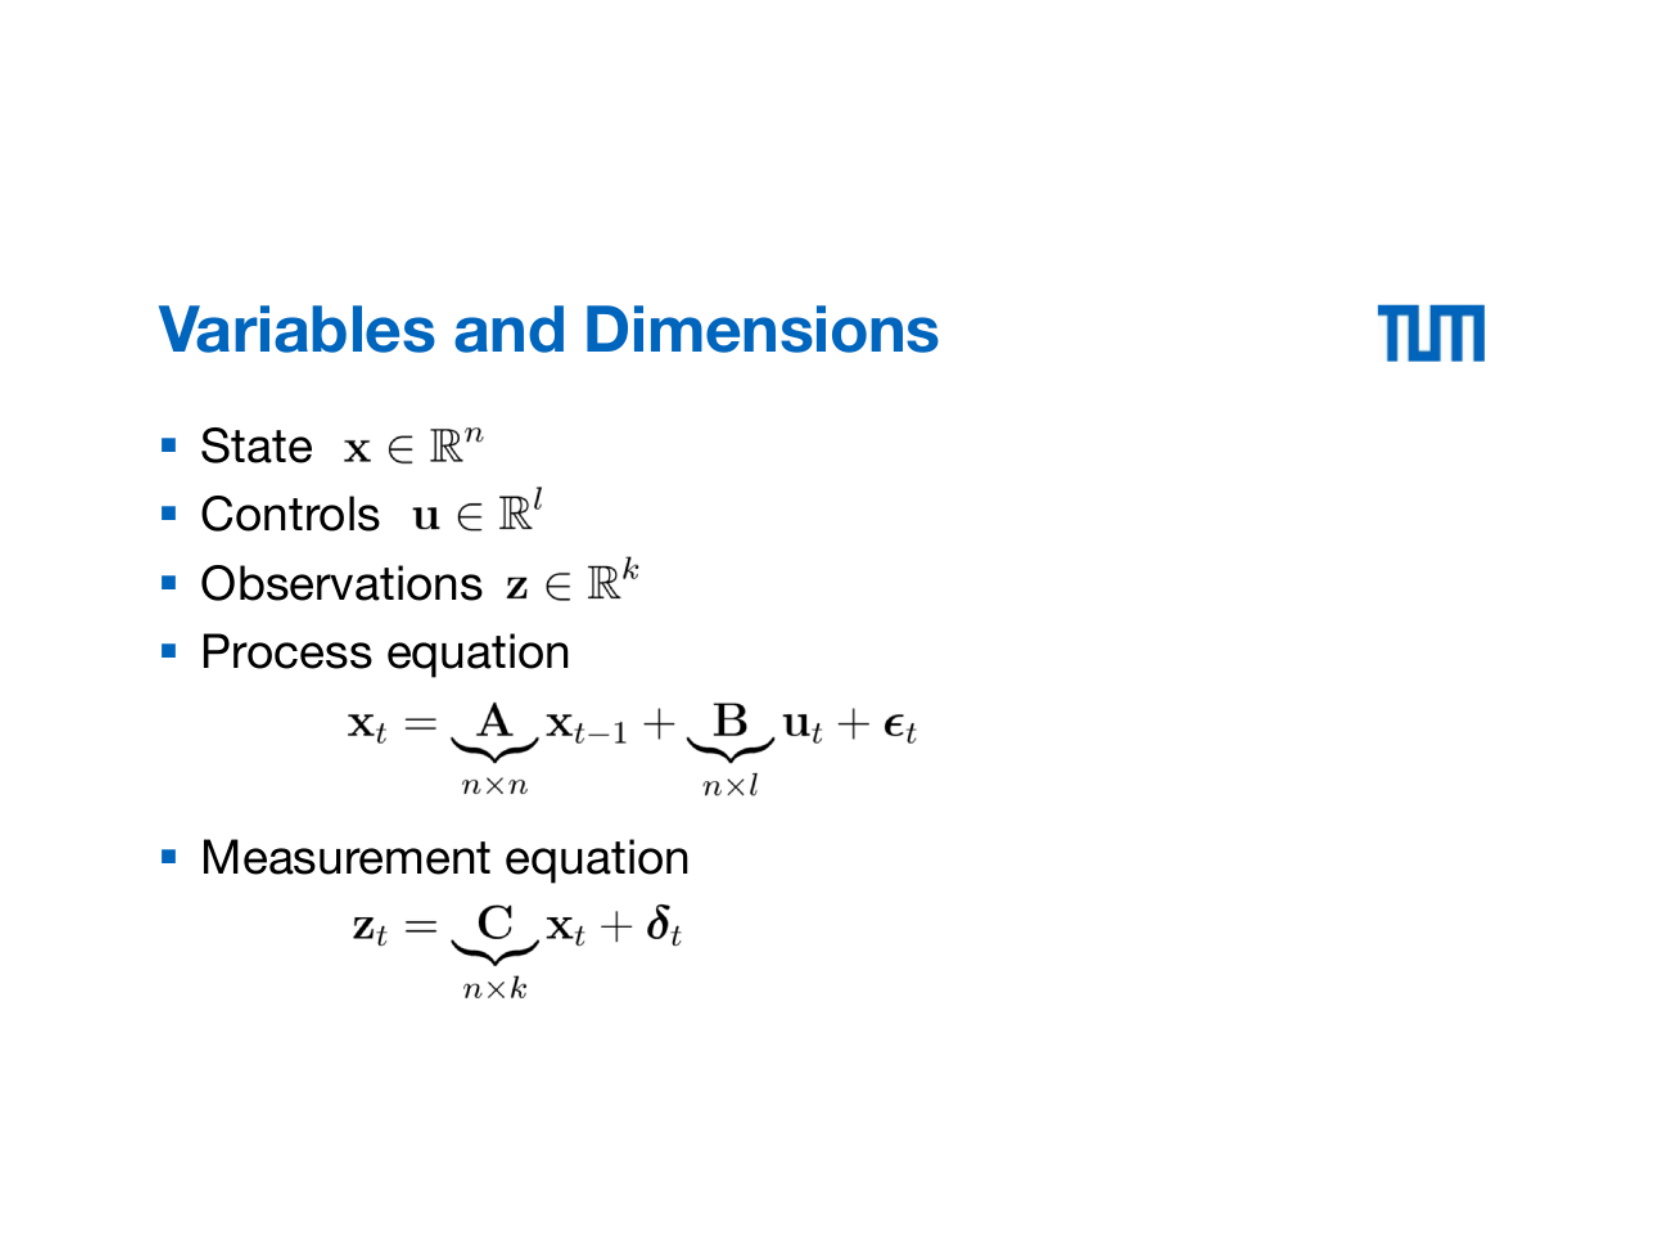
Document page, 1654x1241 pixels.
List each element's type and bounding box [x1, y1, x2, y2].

picture [127, 290, 1526, 1010]
